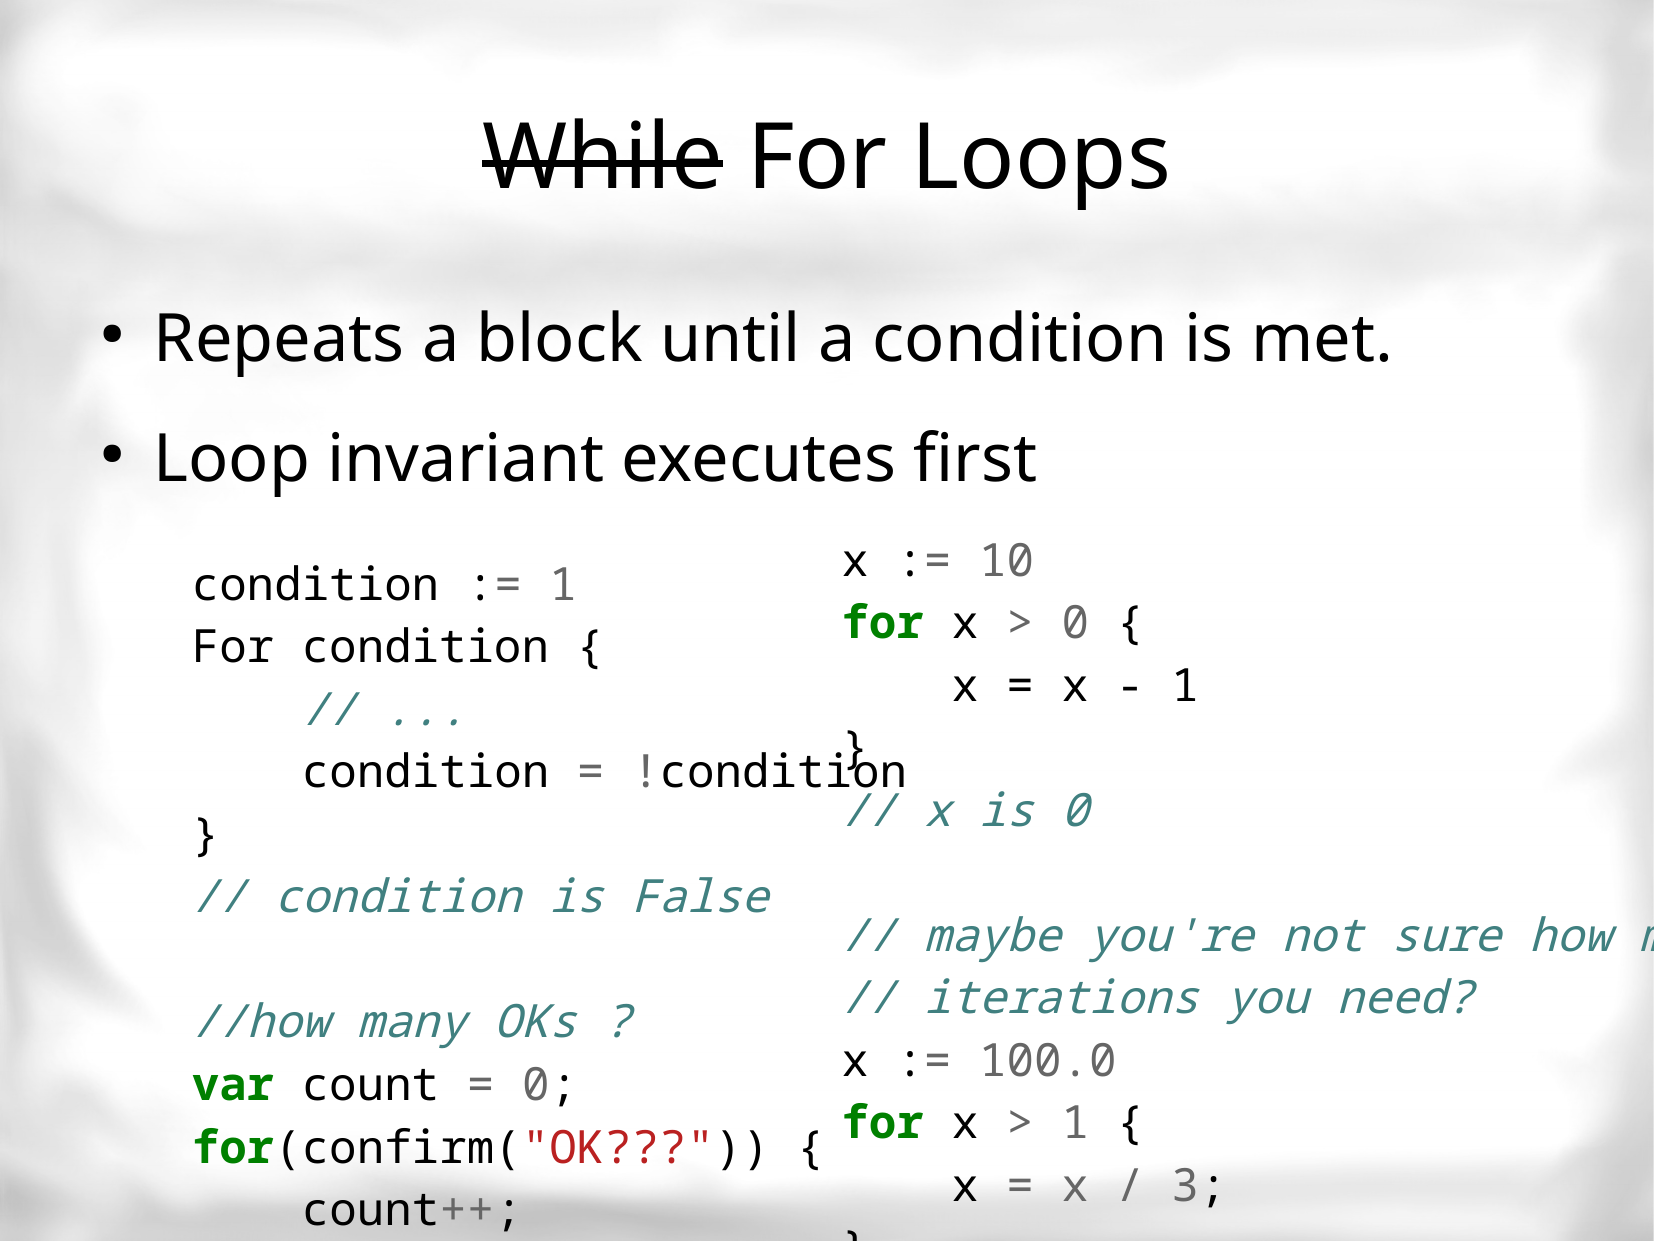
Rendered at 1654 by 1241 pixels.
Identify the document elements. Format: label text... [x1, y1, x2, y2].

text_box condition := 1 For condition { // ... condition = !condition } // condition is False //how many OKs ? var count = 0; for(confirm("OK???")) { count++; } // alert(count); [177, 481, 805, 1229]
list Repeats a block until a condition is met. Loop invariant executes first [82, 290, 1538, 1010]
title While For Loops [82, 49, 1571, 257]
picture [0, 0, 1654, 1241]
text_box x := 10 for x > 0 { x = x - 1 } // x is 0 // maybe you're not sure how many // iterations you need? x := 100.0 for x > 1 { x = x / 3; } // x is 0.41152263374485604 [826, 519, 1616, 1176]
